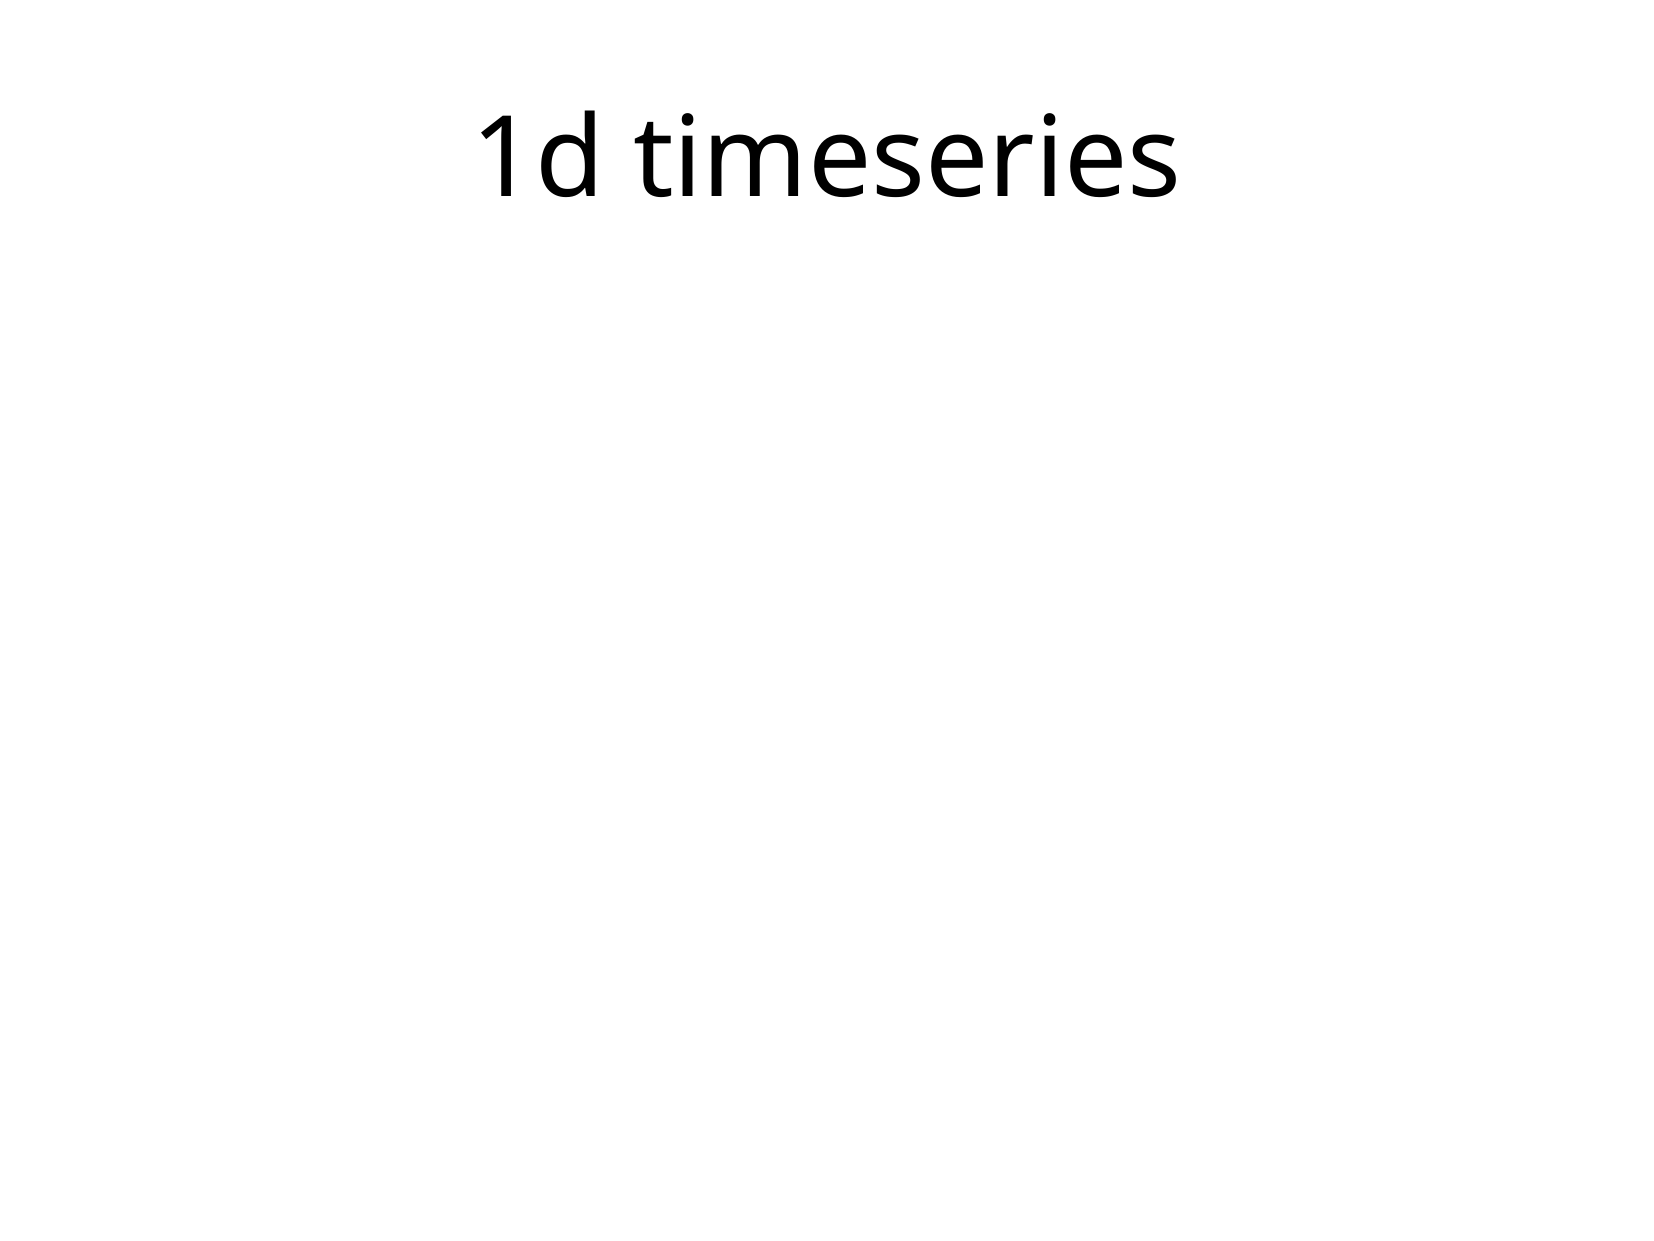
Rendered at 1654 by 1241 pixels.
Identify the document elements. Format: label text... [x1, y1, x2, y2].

title 1d timeseries [82, 49, 1571, 257]
